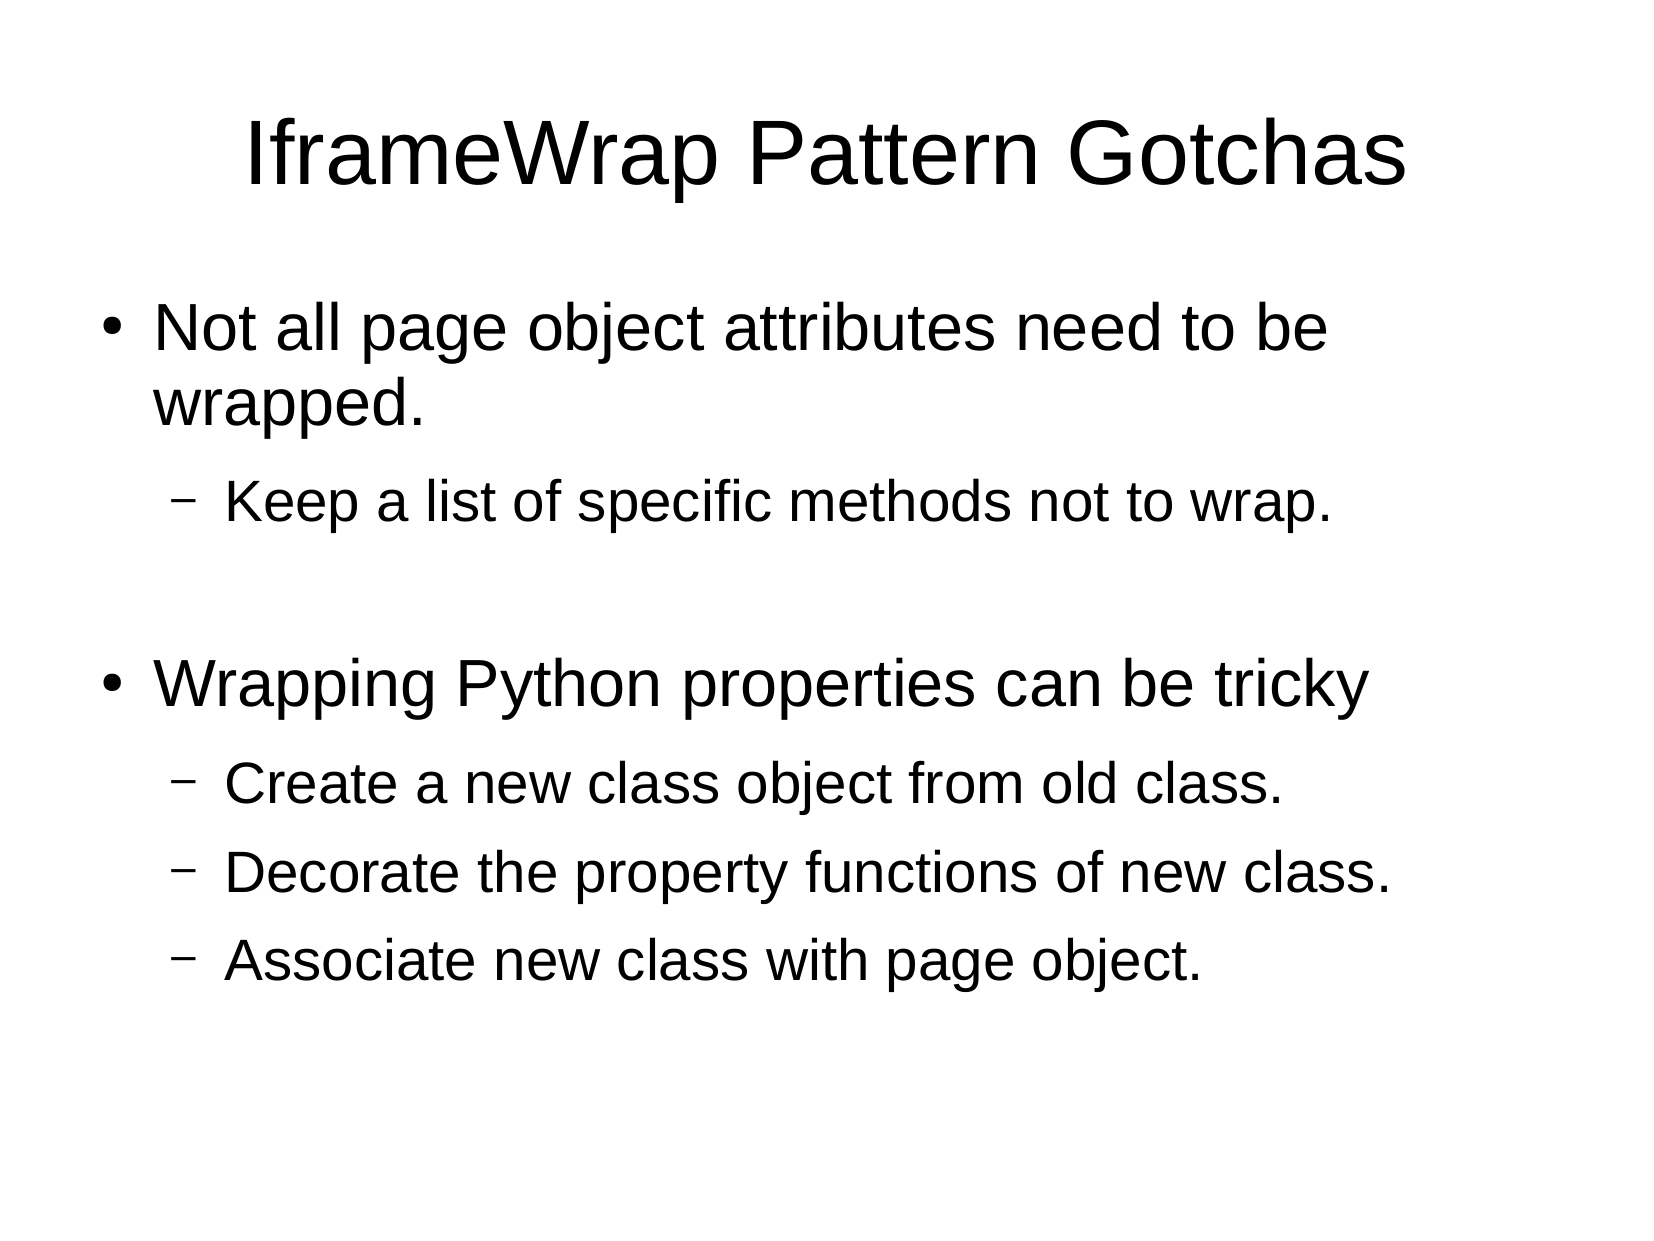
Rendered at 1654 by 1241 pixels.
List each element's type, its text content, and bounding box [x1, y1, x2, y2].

title IframeWrap Pattern Gotchas [82, 49, 1571, 257]
list Not all page object attributes need to be wrapped. Keep a list of specific methods not to wrap. Wrapping Python properties can be tricky Create a new class object from old class. Decorate the property functions of new class. Associate new class with page object. [82, 290, 1538, 1010]
